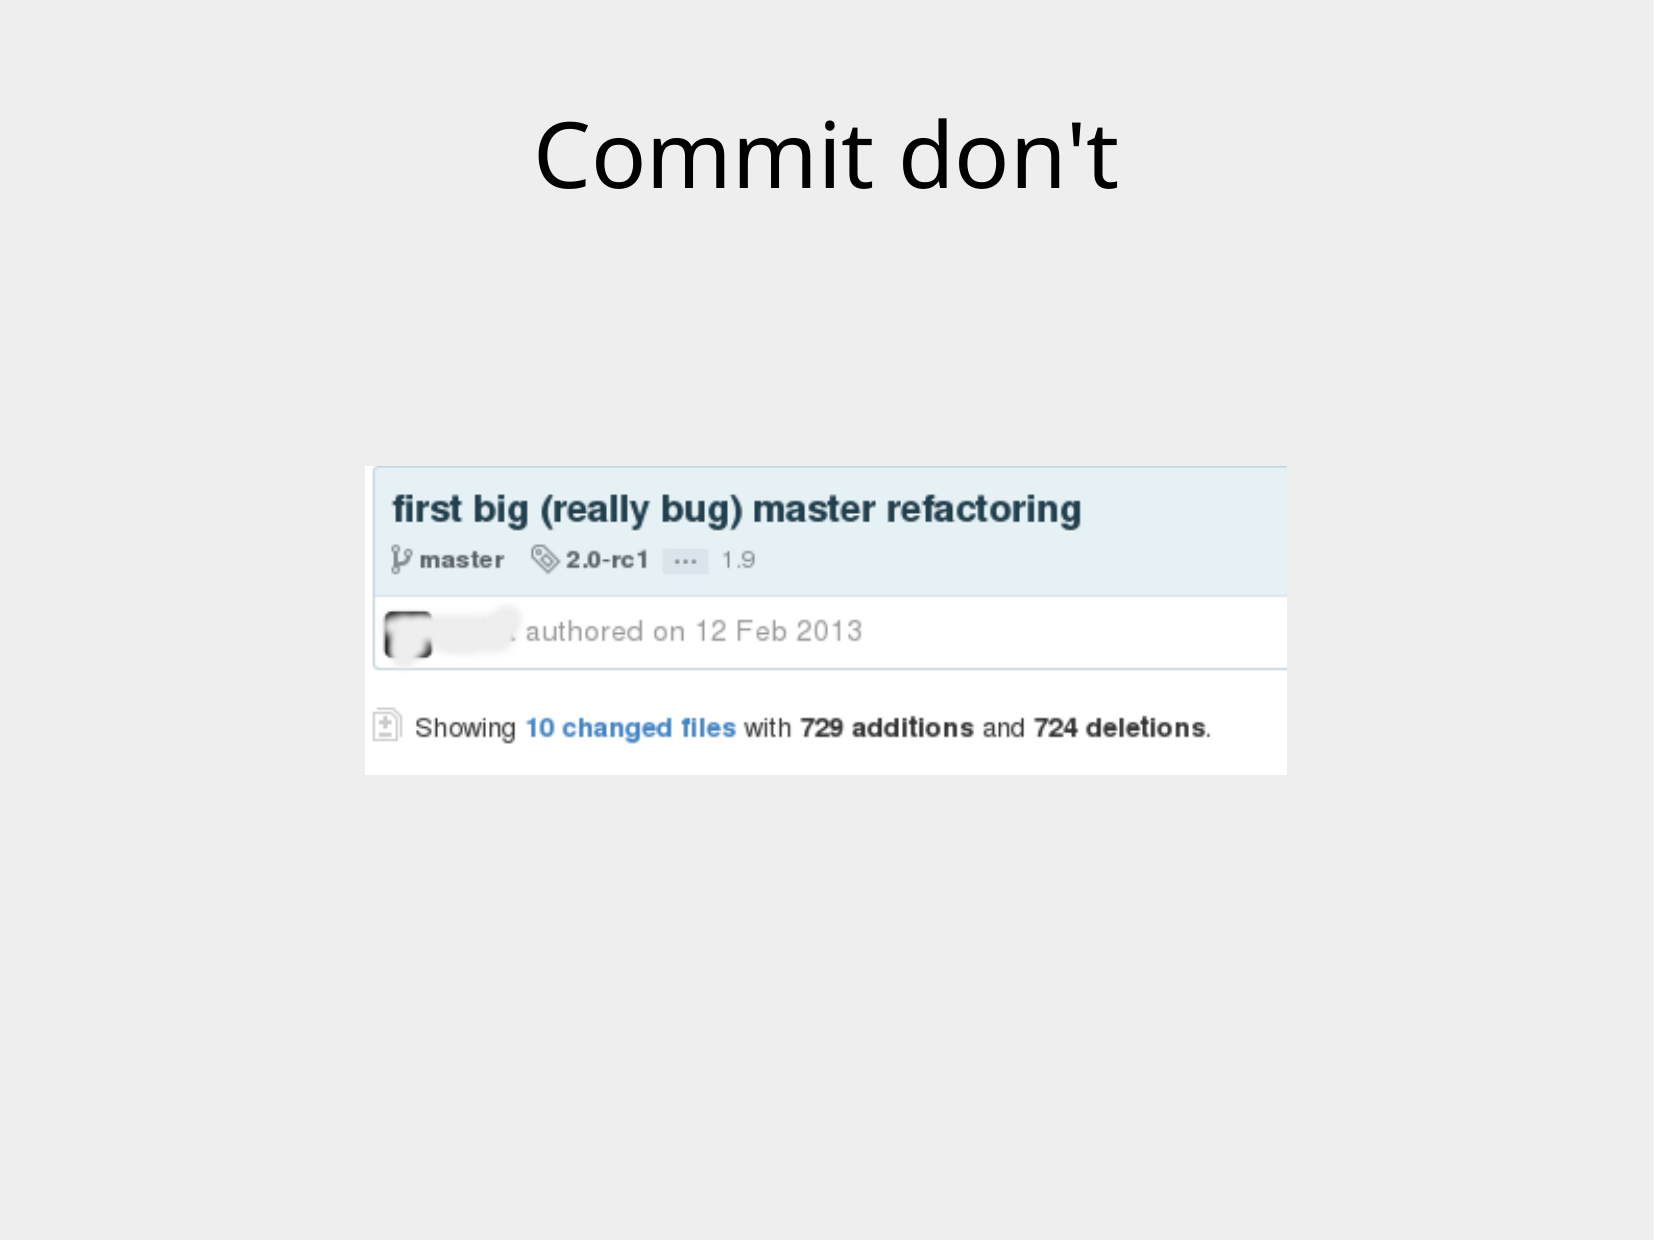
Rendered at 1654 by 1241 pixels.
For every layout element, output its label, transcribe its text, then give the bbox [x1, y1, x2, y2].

title Commit don't [82, 49, 1571, 257]
picture [365, 466, 1287, 775]
